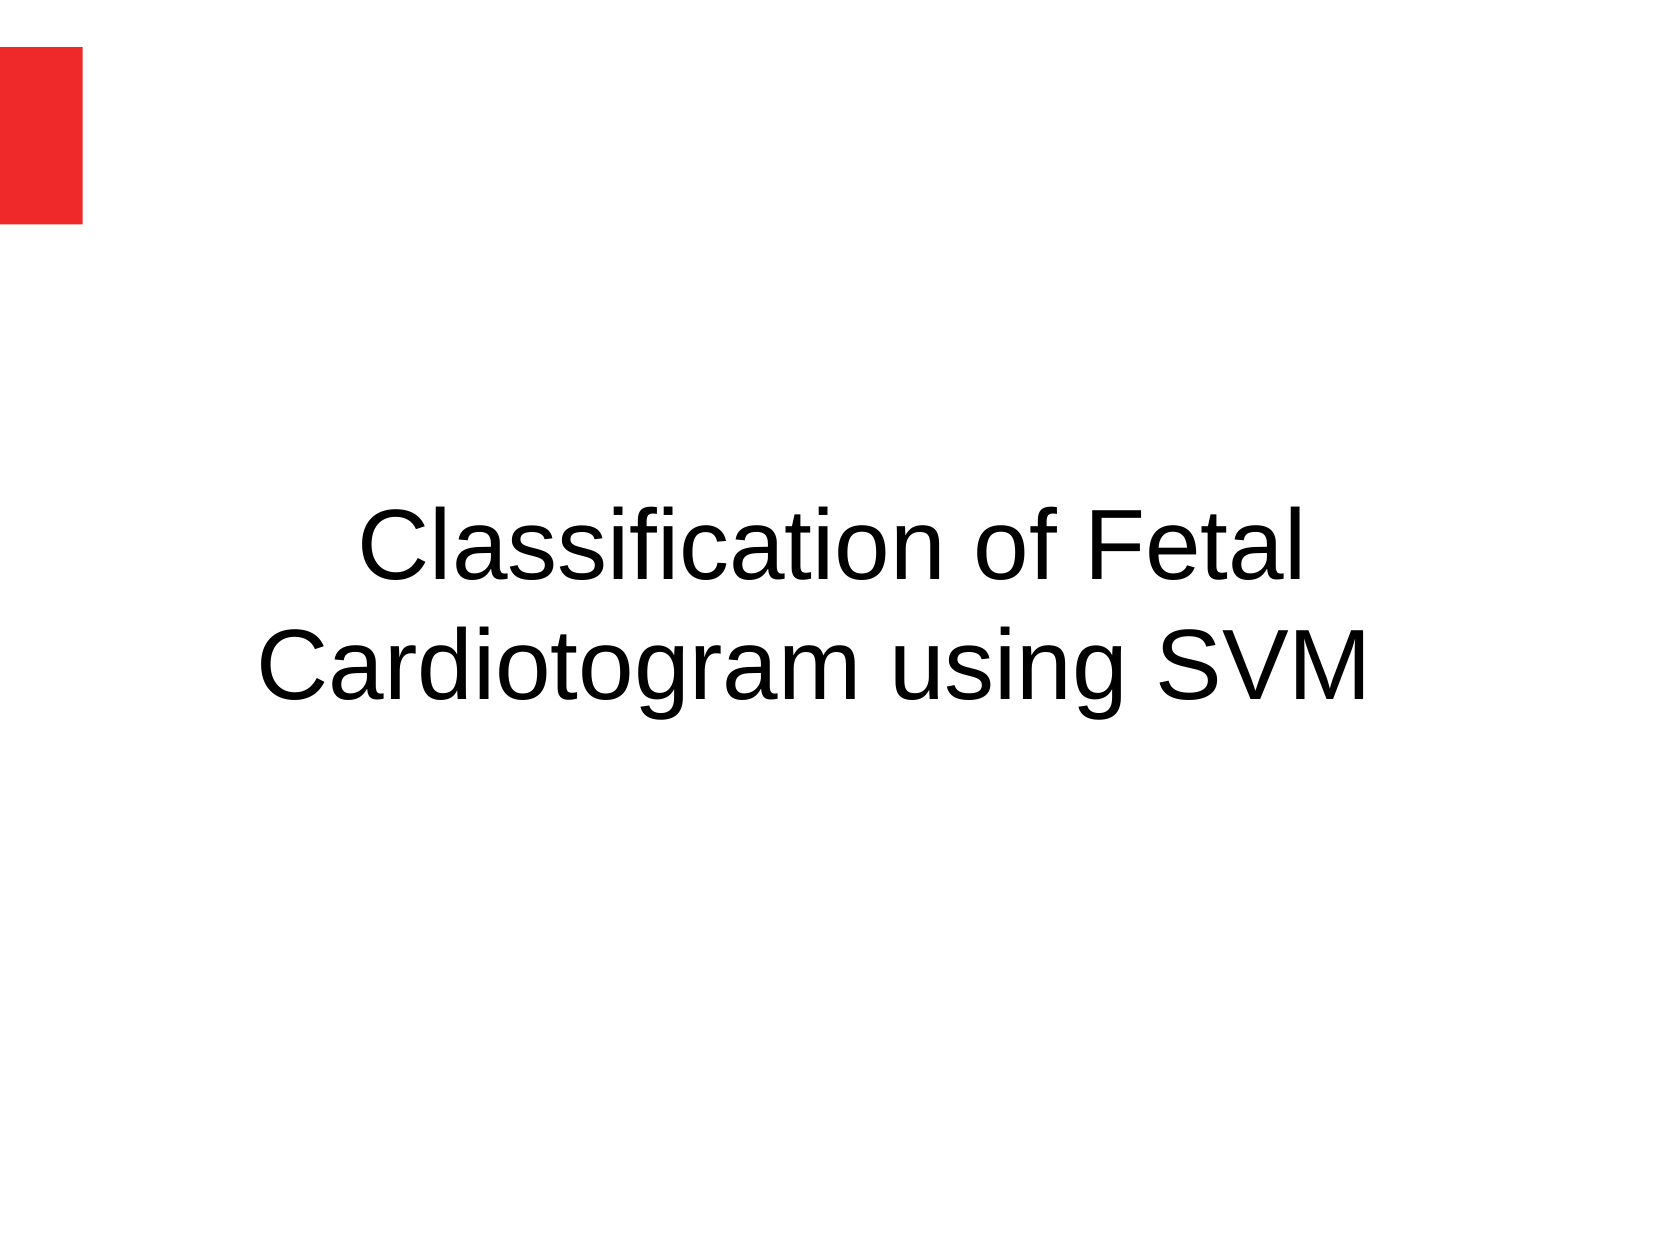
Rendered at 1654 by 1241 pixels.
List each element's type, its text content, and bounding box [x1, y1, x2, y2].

text_box Classification of Fetal Cardiotogram using SVM [70, 445, 1559, 754]
